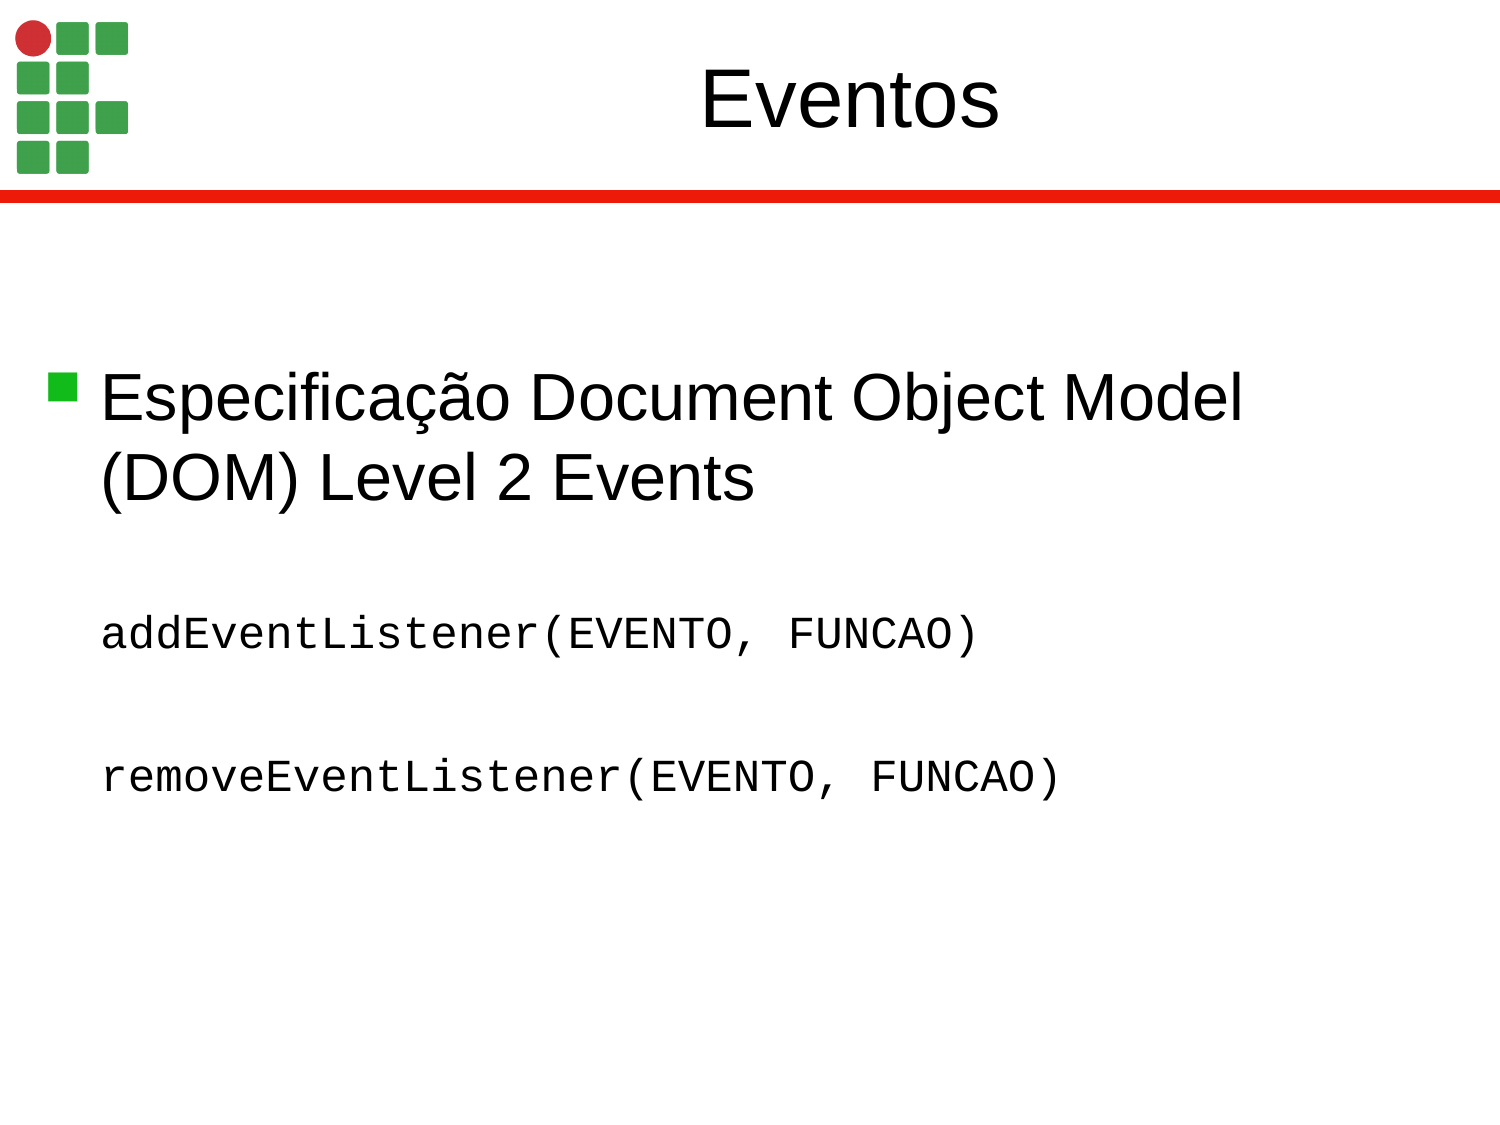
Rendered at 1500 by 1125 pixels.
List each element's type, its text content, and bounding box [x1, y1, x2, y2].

picture [14, 16, 130, 178]
list Especificação Document Object Model (DOM) Level 2 Events addEventListener(EVENTO, FUNCAO) removeEventListener(EVENTO, FUNCAO) [29, 207, 1471, 1087]
title Eventos [230, 0, 1471, 202]
